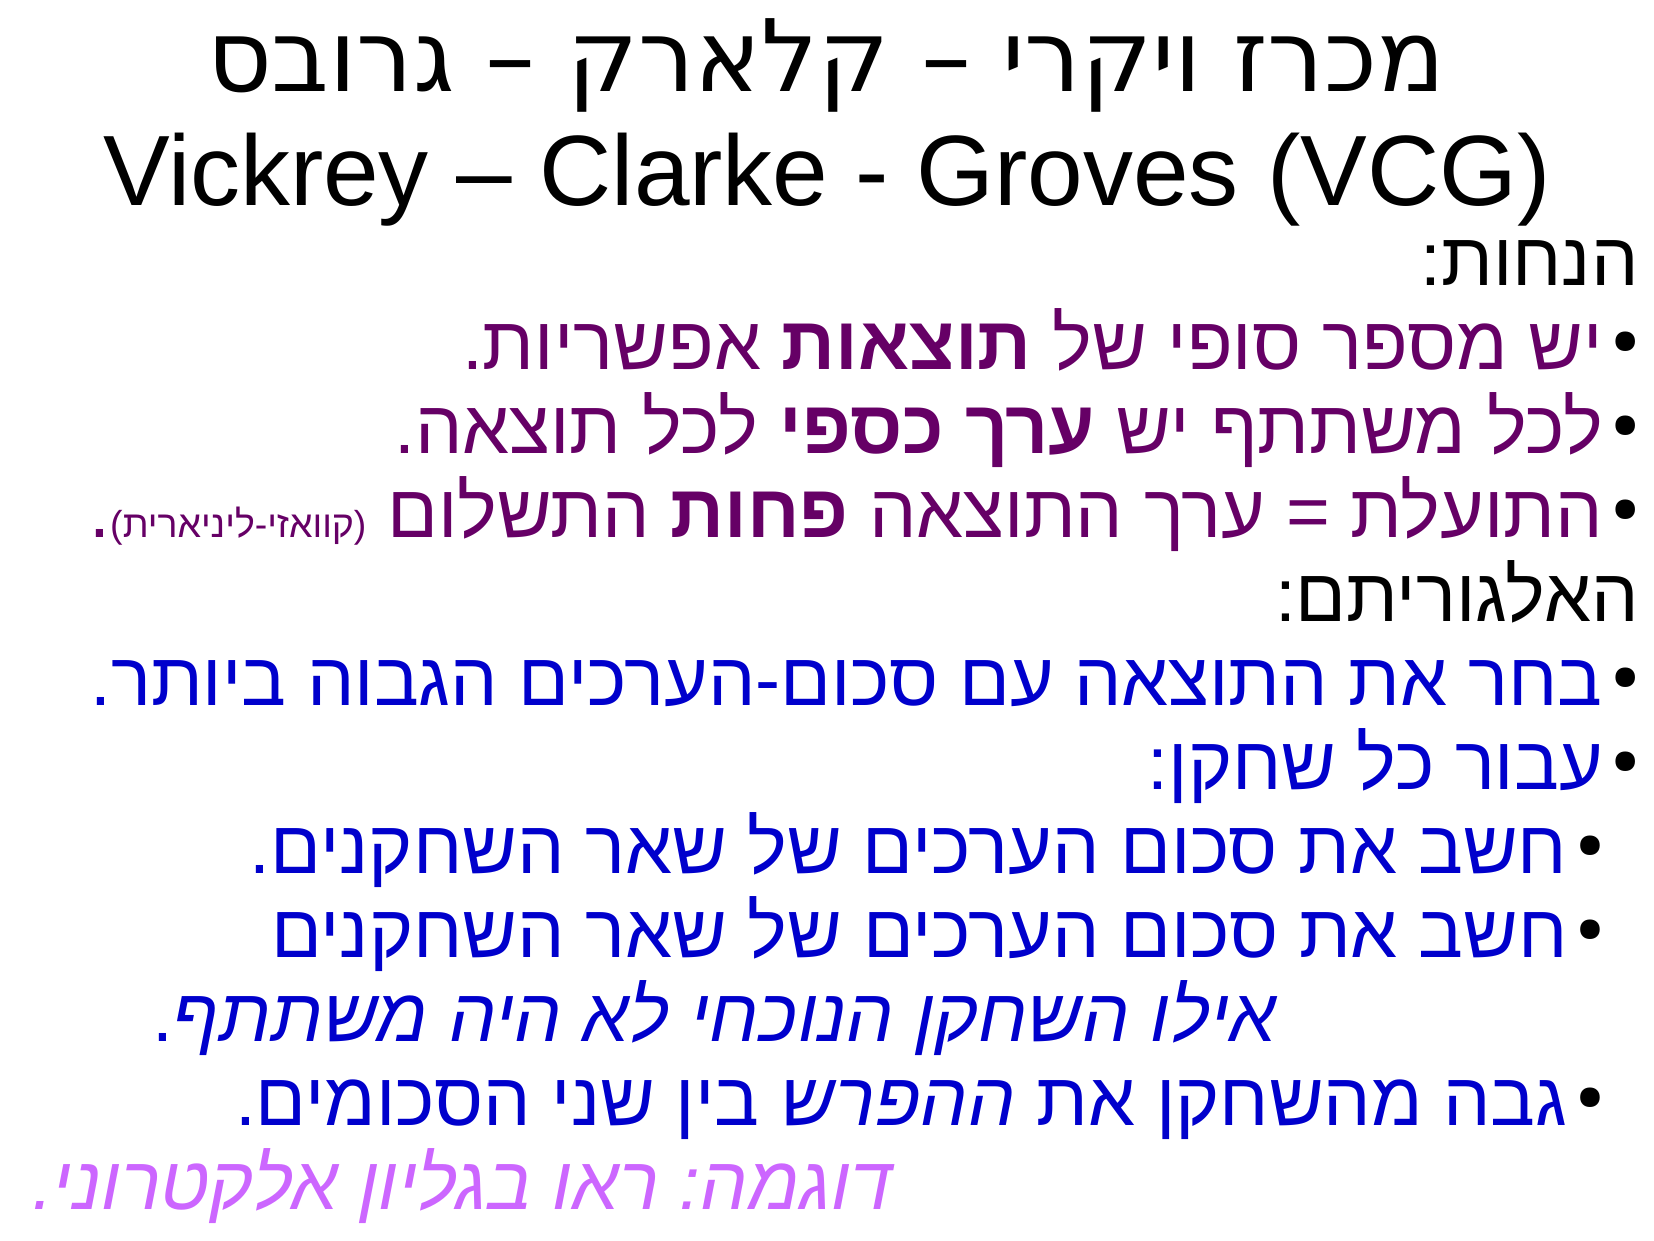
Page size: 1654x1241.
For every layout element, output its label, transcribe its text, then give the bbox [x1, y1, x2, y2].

title מכרז ויקרי – קלארק – גרובס Vickrey – Clarke - Groves (VCG) [0, 0, 1654, 227]
text_box הנחות: יש מספר סופי של תוצאות אפשריות. לכל משתתף יש ערך כספי לכל תוצאה. התועלת = ערך התוצאה פחות התשלום (קוואזי-ליניארית). האלגוריתם: בחר את התוצאה עם סכום-הערכים הגבוה ביותר. עבור כל שחקן: חשב את סכום הערכים של שאר השחקנים. חשב את סכום הערכים של שאר השחקנים אילו השחקן הנוכחי לא היה משתתף. גבה מהשחקן את ההפרש בין שני הסכומים. דוגמה: ראו בגליון אלקטרוני. [17, 210, 1654, 1241]
